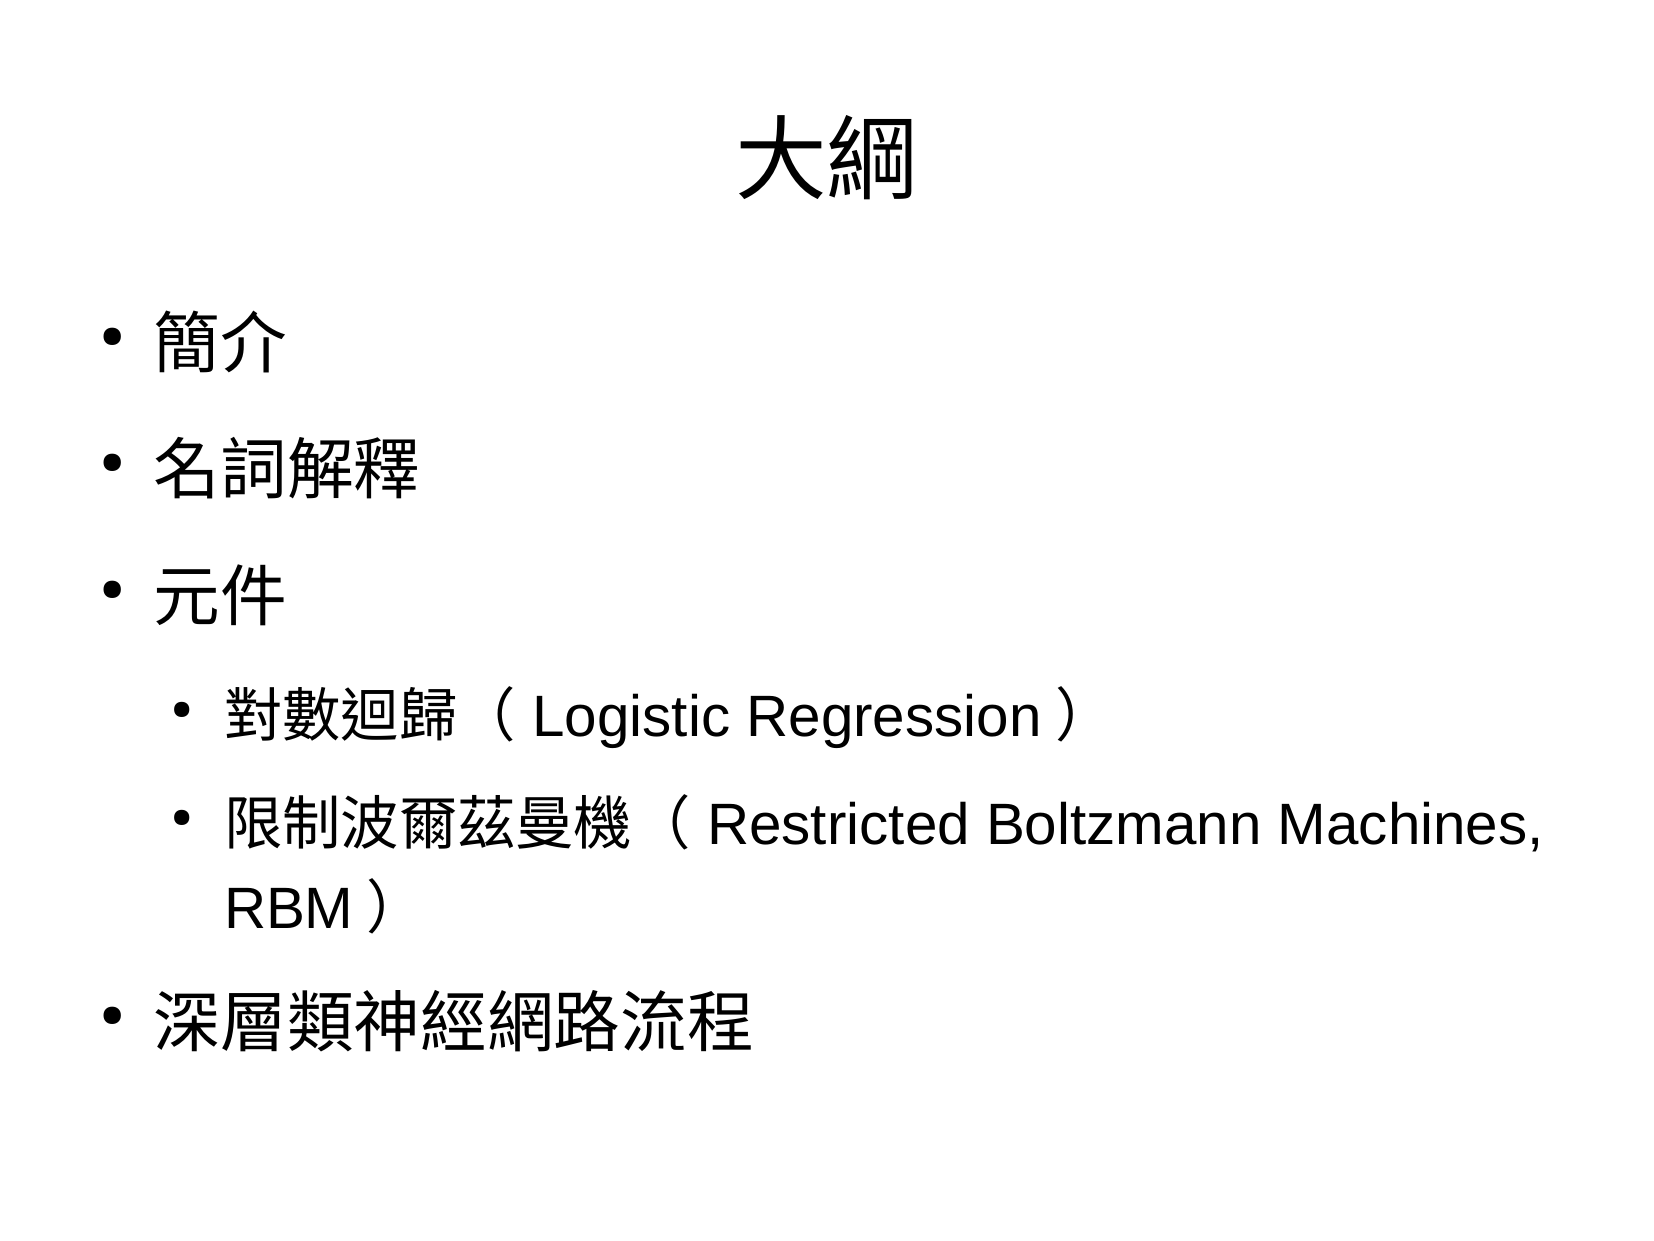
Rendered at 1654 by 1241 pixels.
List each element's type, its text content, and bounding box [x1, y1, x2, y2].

list 簡介 名詞解釋 元件 對數迴歸（Logistic Regression） 限制波爾茲曼機（Restricted Boltzmann Machines, RBM） 深層類神經網路流程 [82, 290, 1571, 1109]
title 大綱 [82, 49, 1571, 257]
